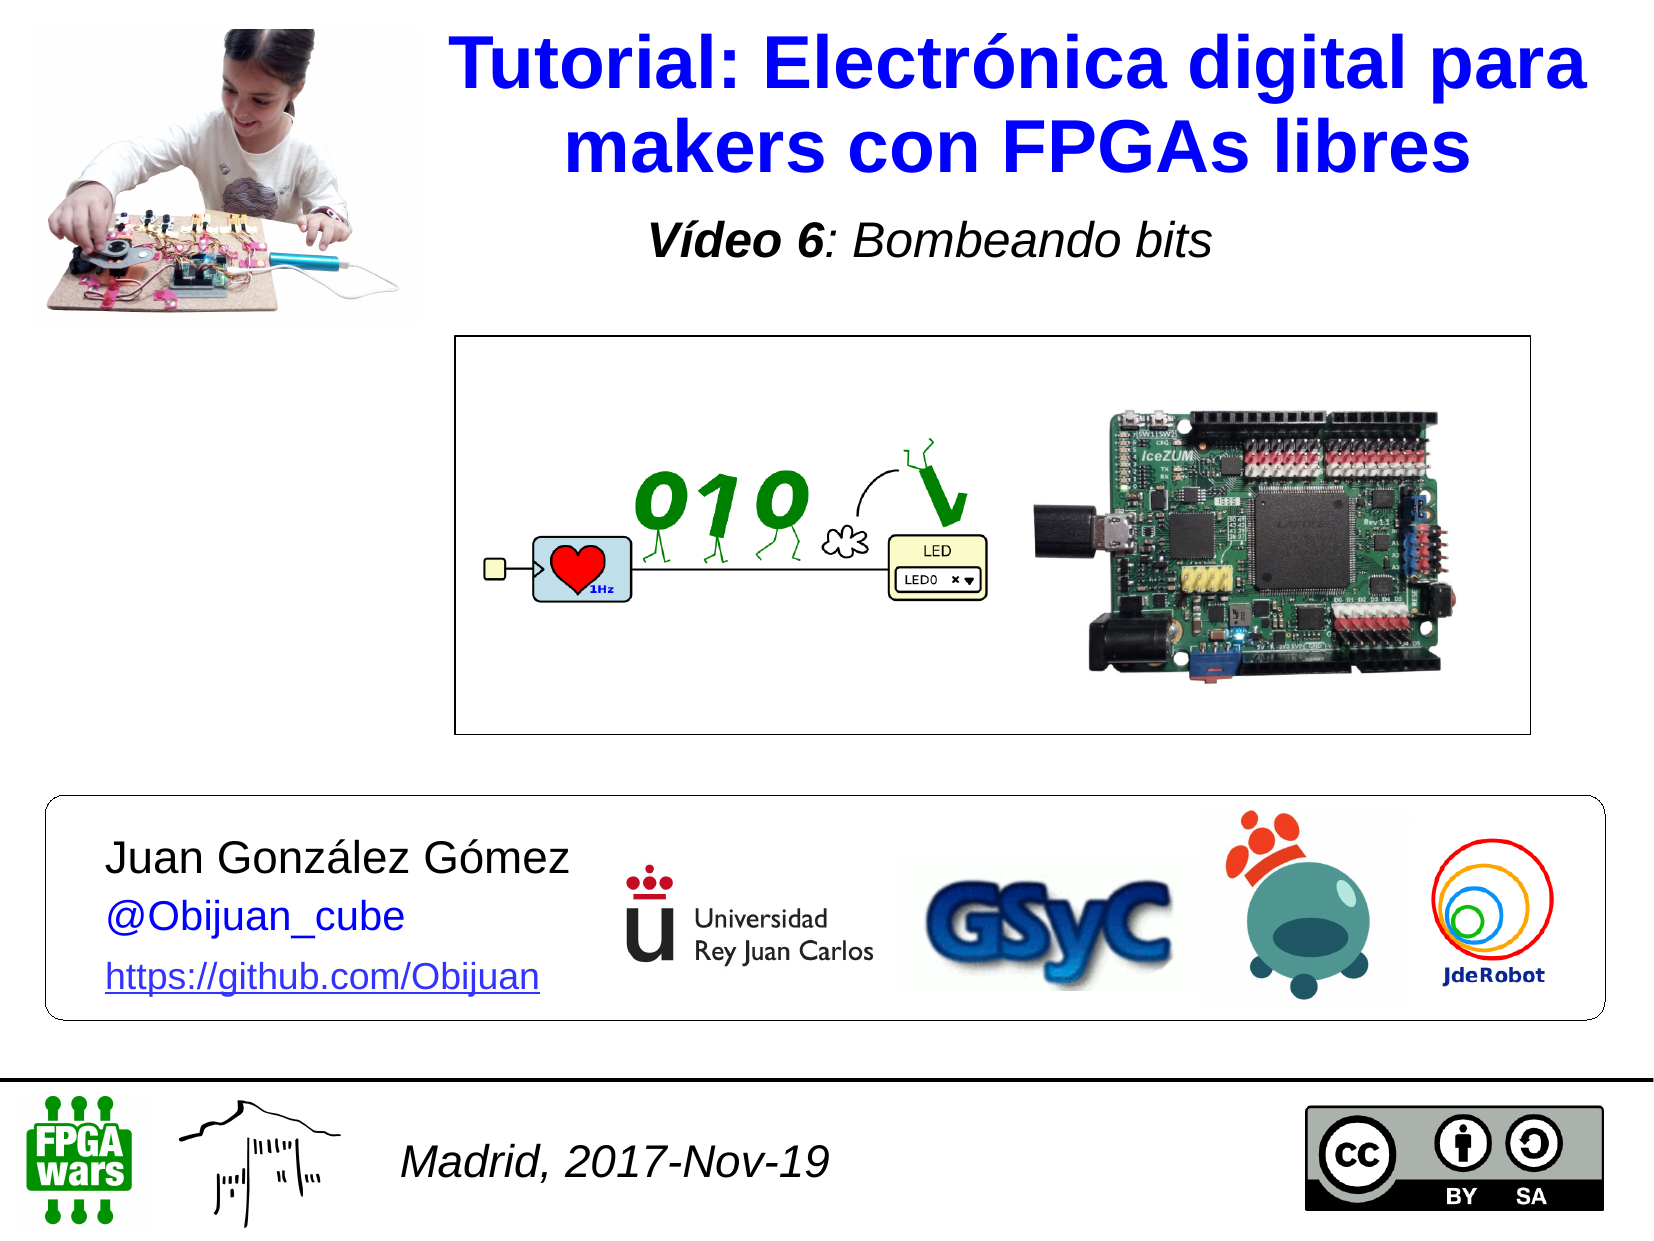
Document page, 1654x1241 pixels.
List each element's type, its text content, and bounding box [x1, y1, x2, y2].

title Tutorial: Electrónica digital para makers con FPGAs libres [420, 15, 1617, 196]
picture [30, 29, 421, 323]
text_box [45, 795, 1606, 1021]
picture [165, 1089, 361, 1241]
text_box @Obijuan_cube [90, 885, 451, 961]
picture [1305, 1094, 1604, 1221]
picture [15, 1095, 150, 1231]
text_box Vídeo 6: Bombeando bits [480, 210, 1381, 271]
picture [1200, 810, 1576, 1006]
picture [900, 854, 1196, 991]
picture [610, 854, 886, 976]
picture [454, 335, 1531, 736]
text_box https://github.com/Obijuan [90, 948, 556, 1006]
text_box Juan González Gómez [90, 825, 601, 916]
text_box Madrid, 2017-Nov-19 [390, 1110, 841, 1213]
